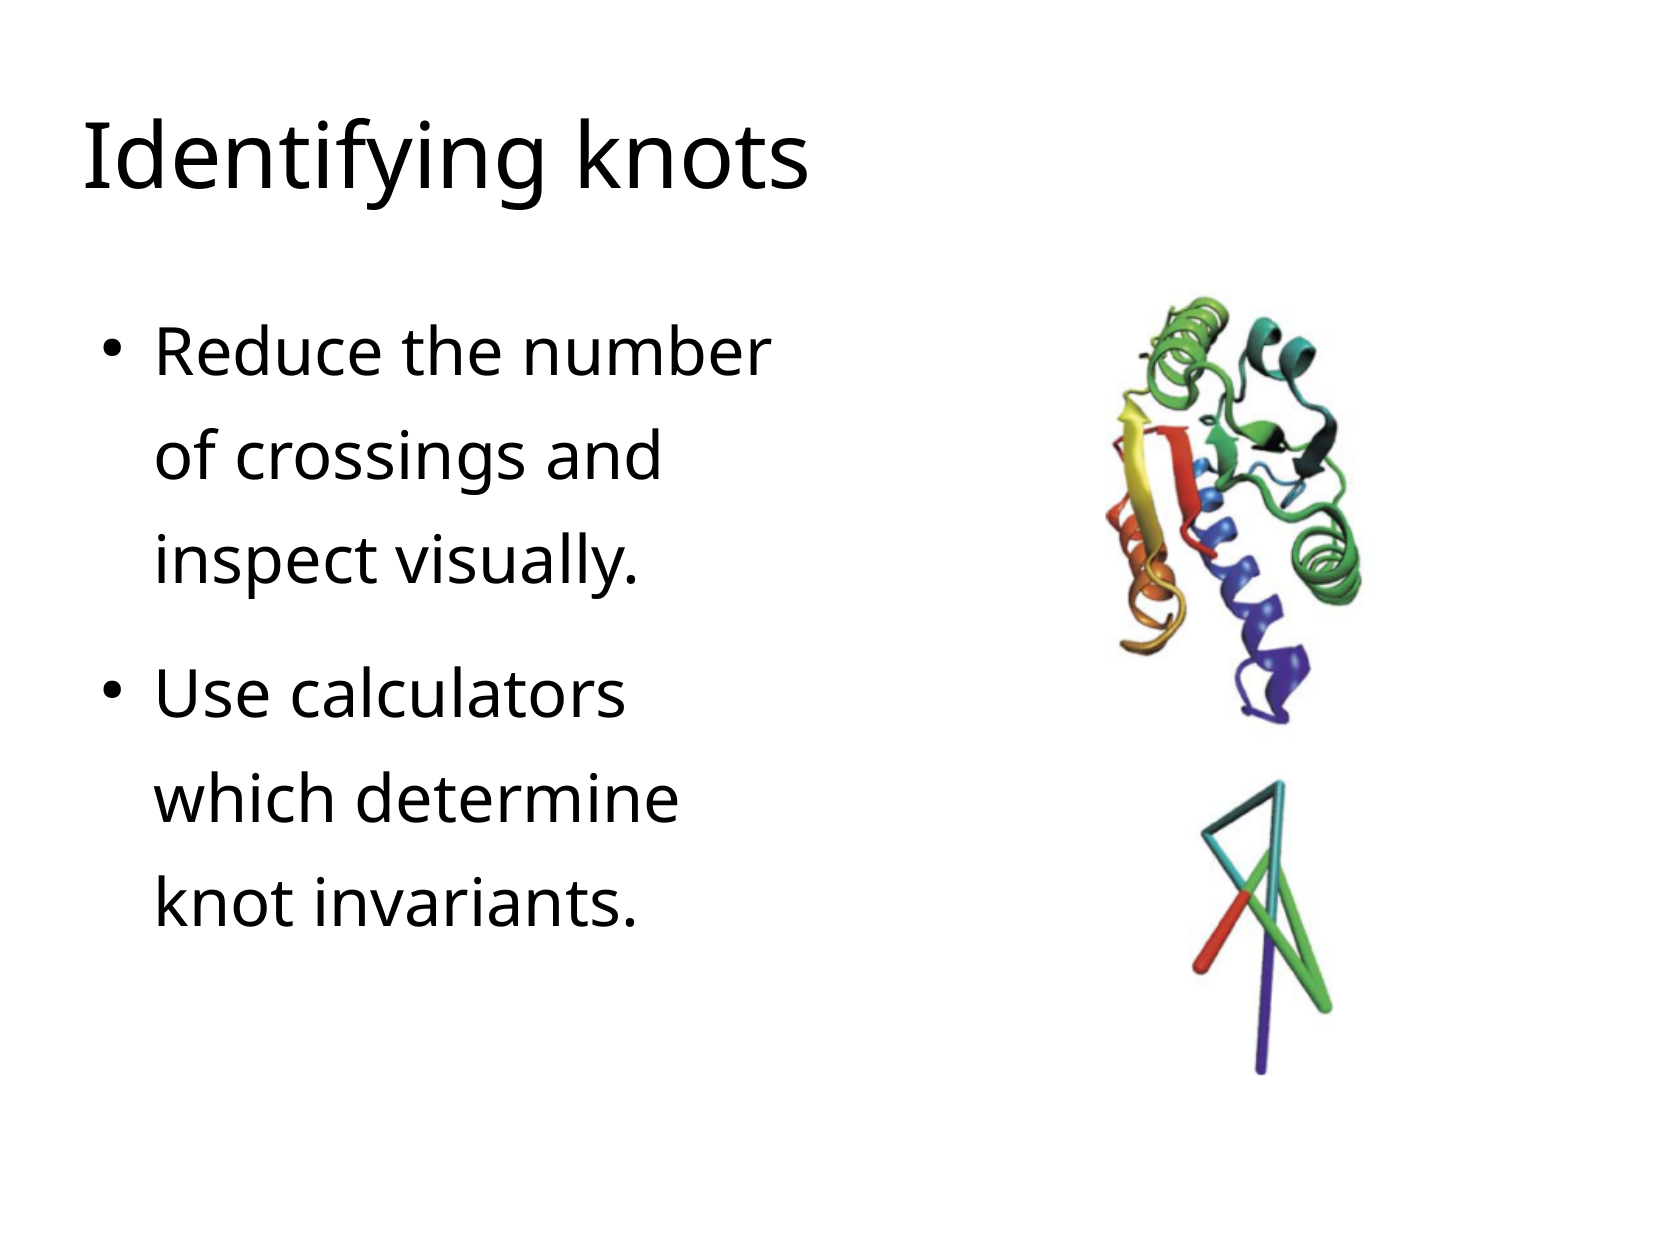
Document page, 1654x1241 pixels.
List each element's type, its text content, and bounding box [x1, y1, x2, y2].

picture [1053, 290, 1396, 1086]
list Reduce the number of crossings and inspect visually. Use calculators which determine knot invariants. [82, 290, 809, 1010]
title Identifying knots [82, 49, 1571, 257]
